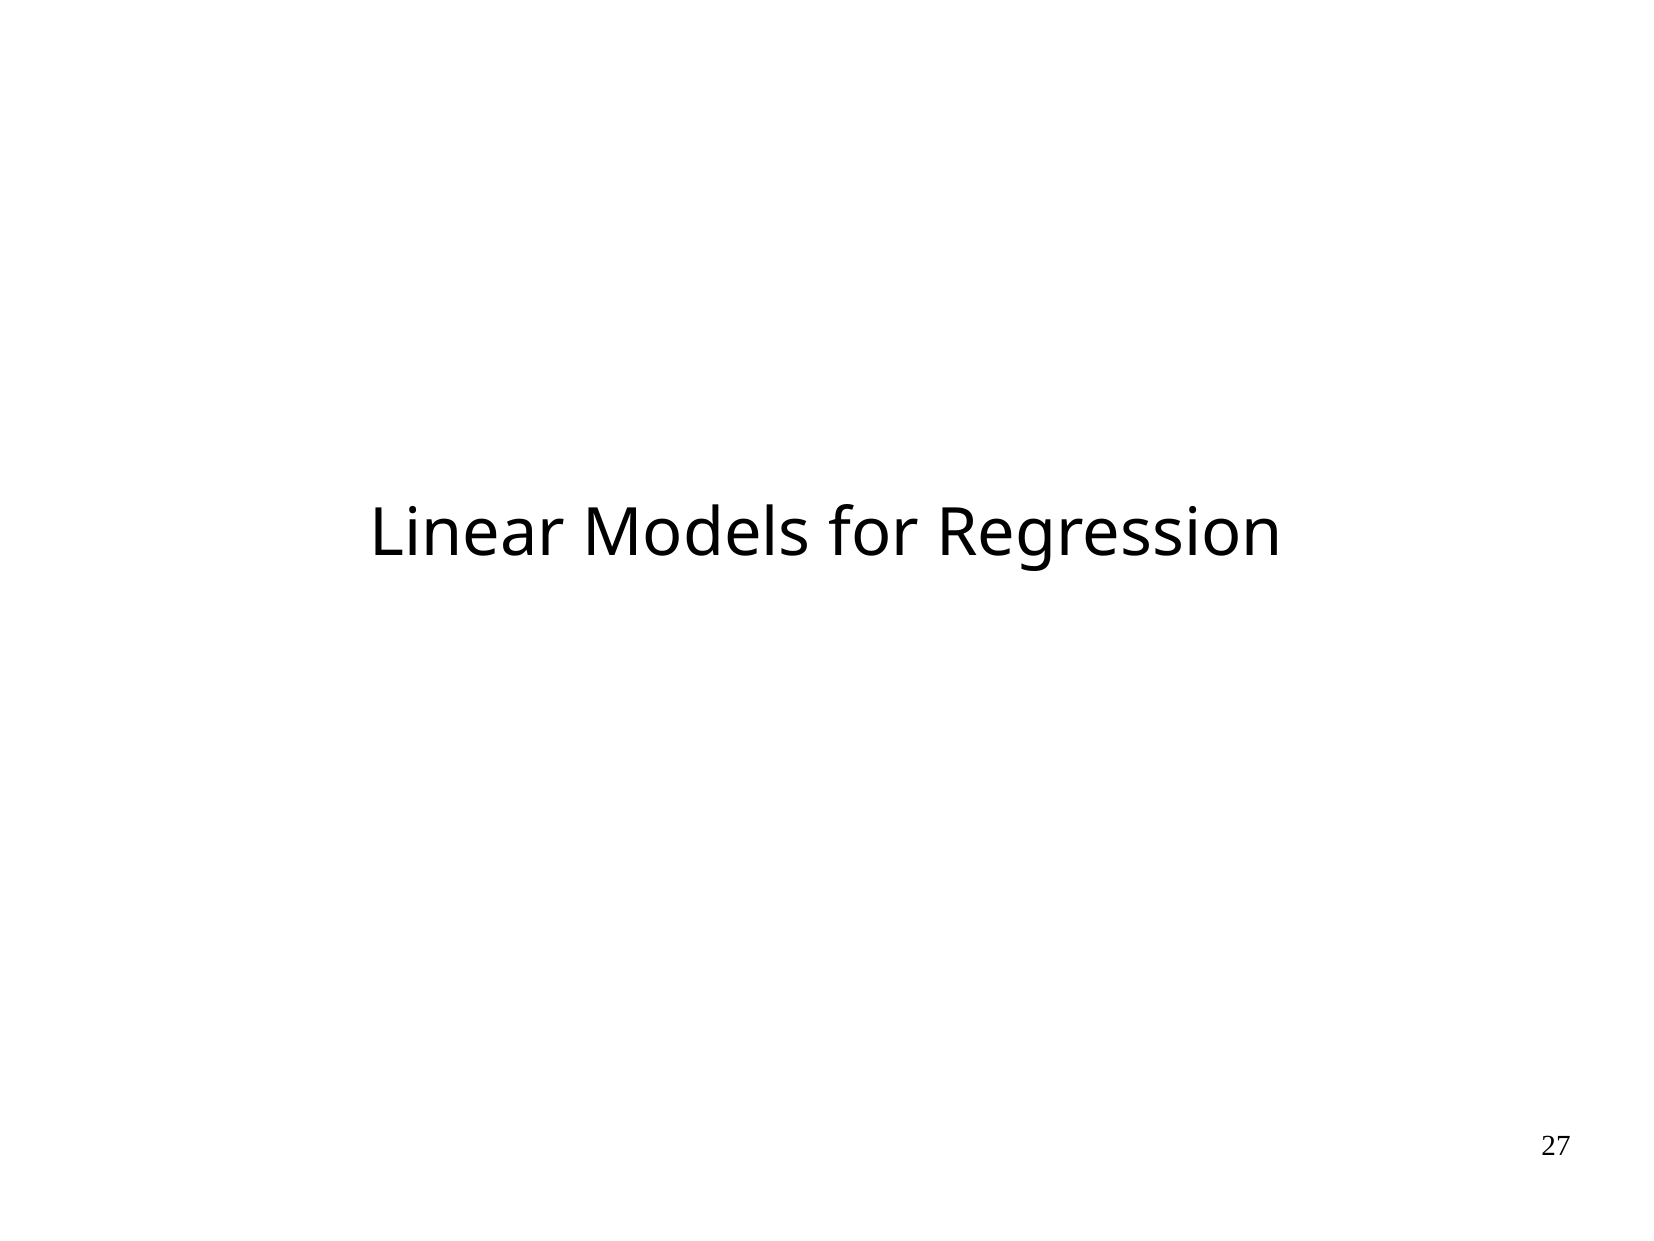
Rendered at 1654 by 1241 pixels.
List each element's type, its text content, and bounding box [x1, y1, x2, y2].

subtitle Linear Models for Regression [82, 49, 1571, 1010]
